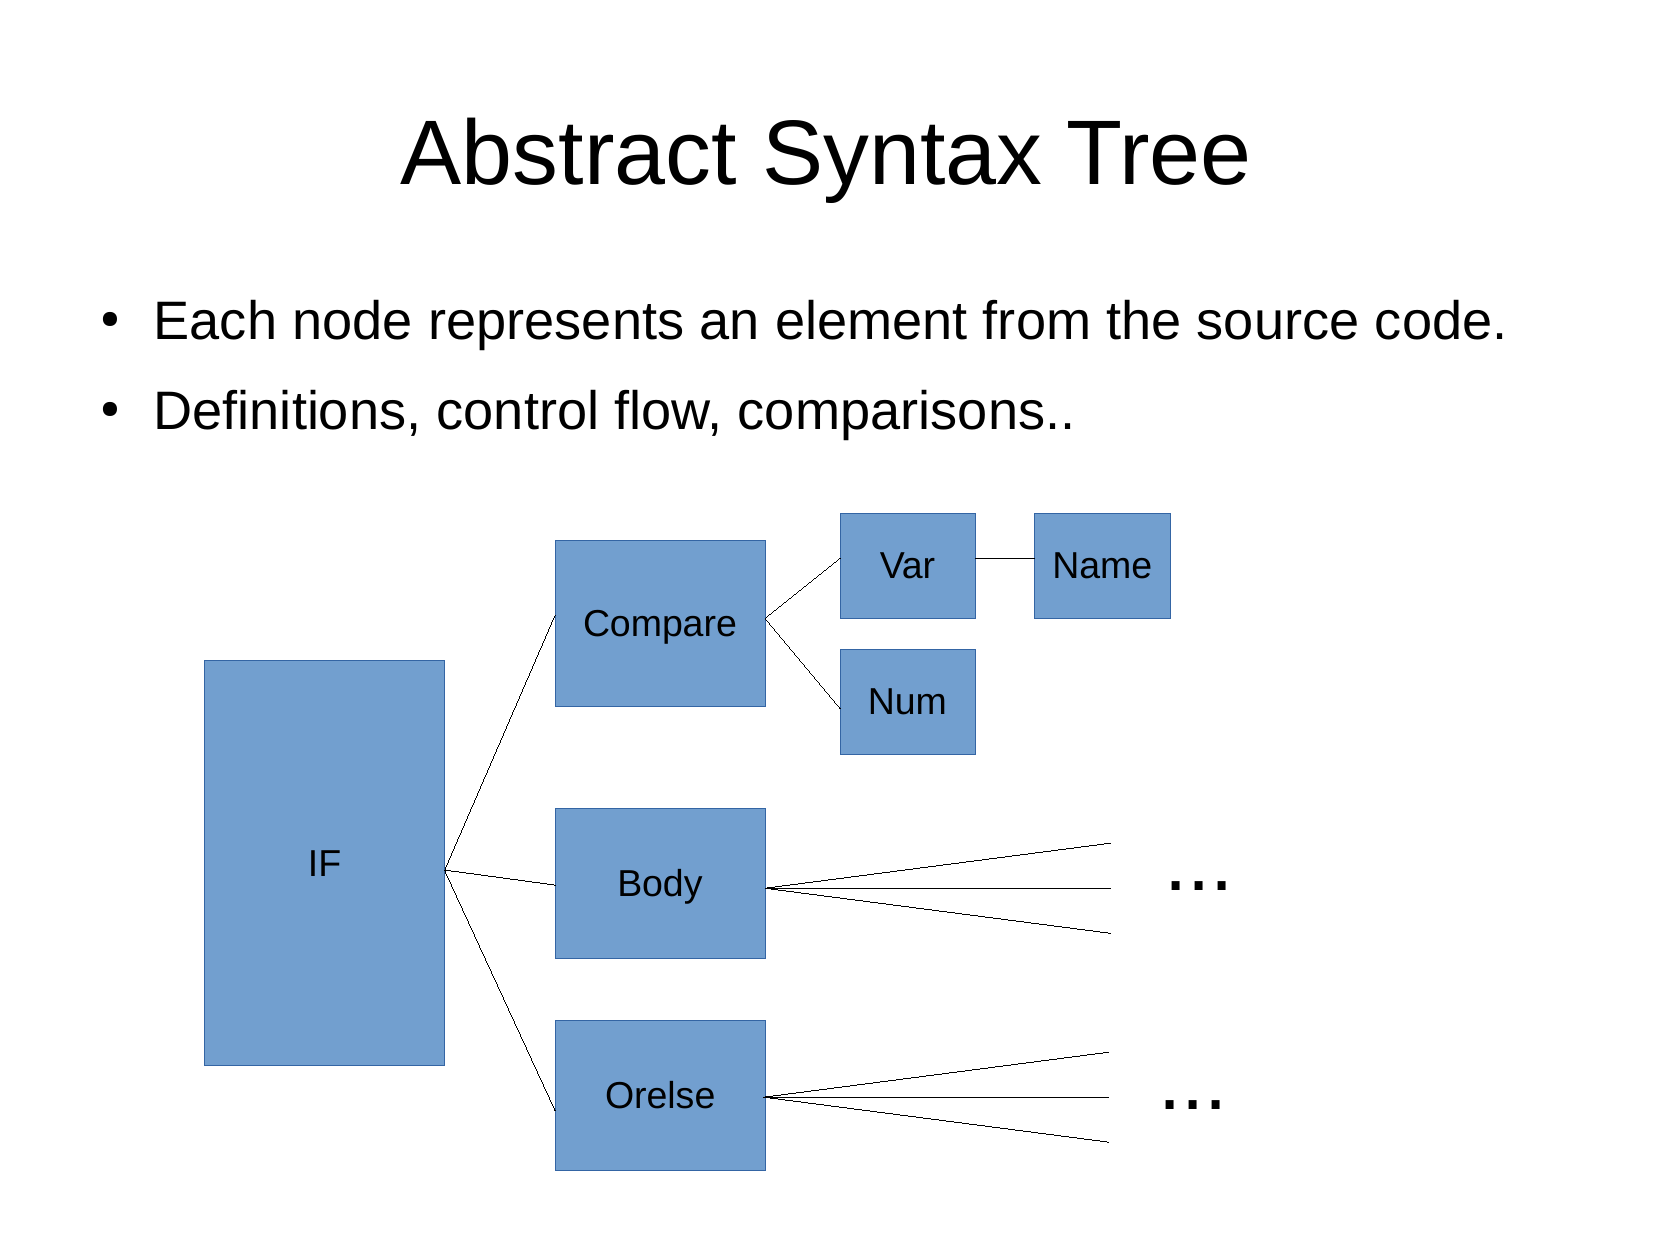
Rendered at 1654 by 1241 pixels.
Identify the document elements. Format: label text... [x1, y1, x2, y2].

text_box ... [1149, 808, 1249, 917]
title Abstract Syntax Tree [82, 49, 1571, 257]
text_box IF [204, 660, 445, 1066]
text_box Compare [555, 540, 766, 707]
text_box Num [840, 649, 976, 755]
text_box Name [1034, 513, 1171, 619]
text_box ... [1143, 1026, 1244, 1135]
text_box Orelse [555, 1020, 766, 1171]
text_box Body [555, 808, 766, 959]
text_box Var [840, 513, 976, 619]
list Each node represents an element from the source code. Definitions, control flow, comparisons.. [82, 290, 1571, 1010]
